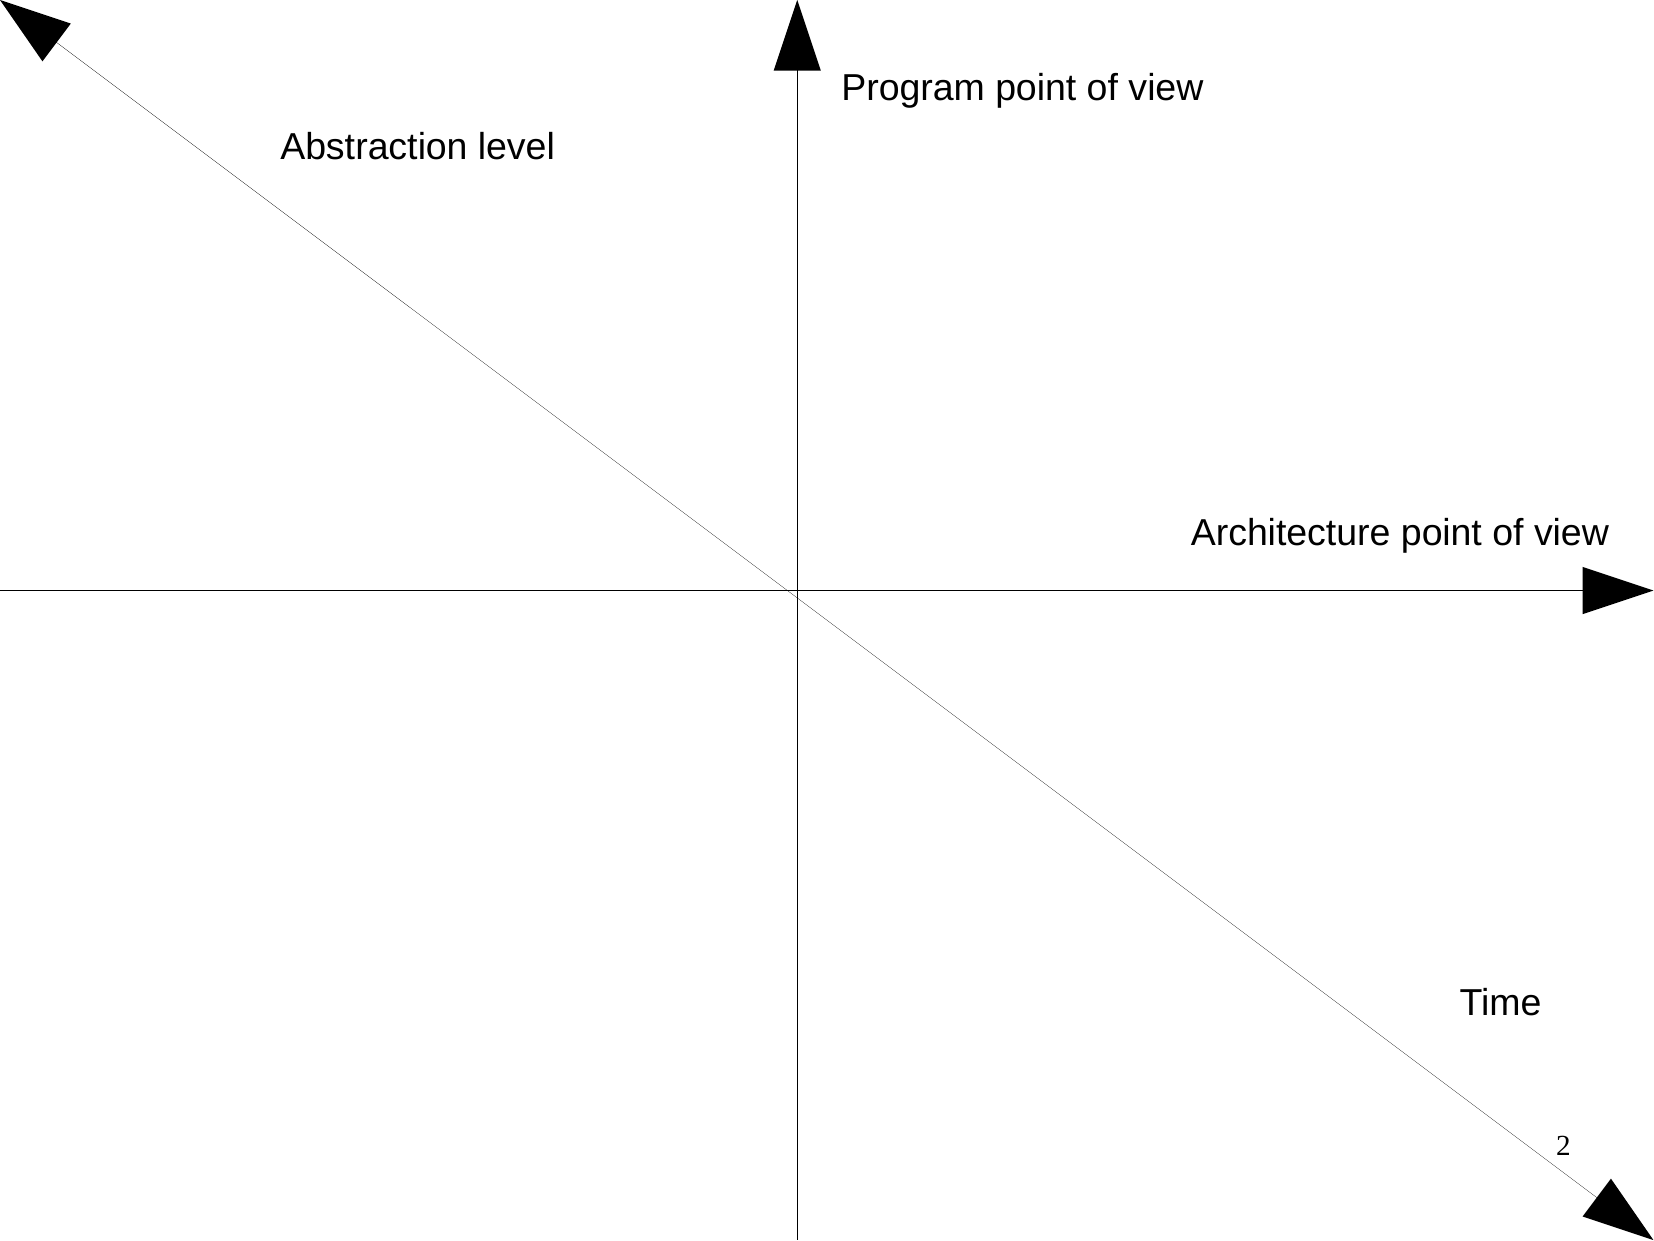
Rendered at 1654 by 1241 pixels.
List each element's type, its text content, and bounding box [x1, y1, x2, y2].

text_box Abstraction level [265, 118, 570, 175]
text_box Program point of view [826, 59, 1219, 116]
text_box Time [1444, 974, 1557, 1032]
text_box Architecture point of view [1176, 504, 1625, 562]
